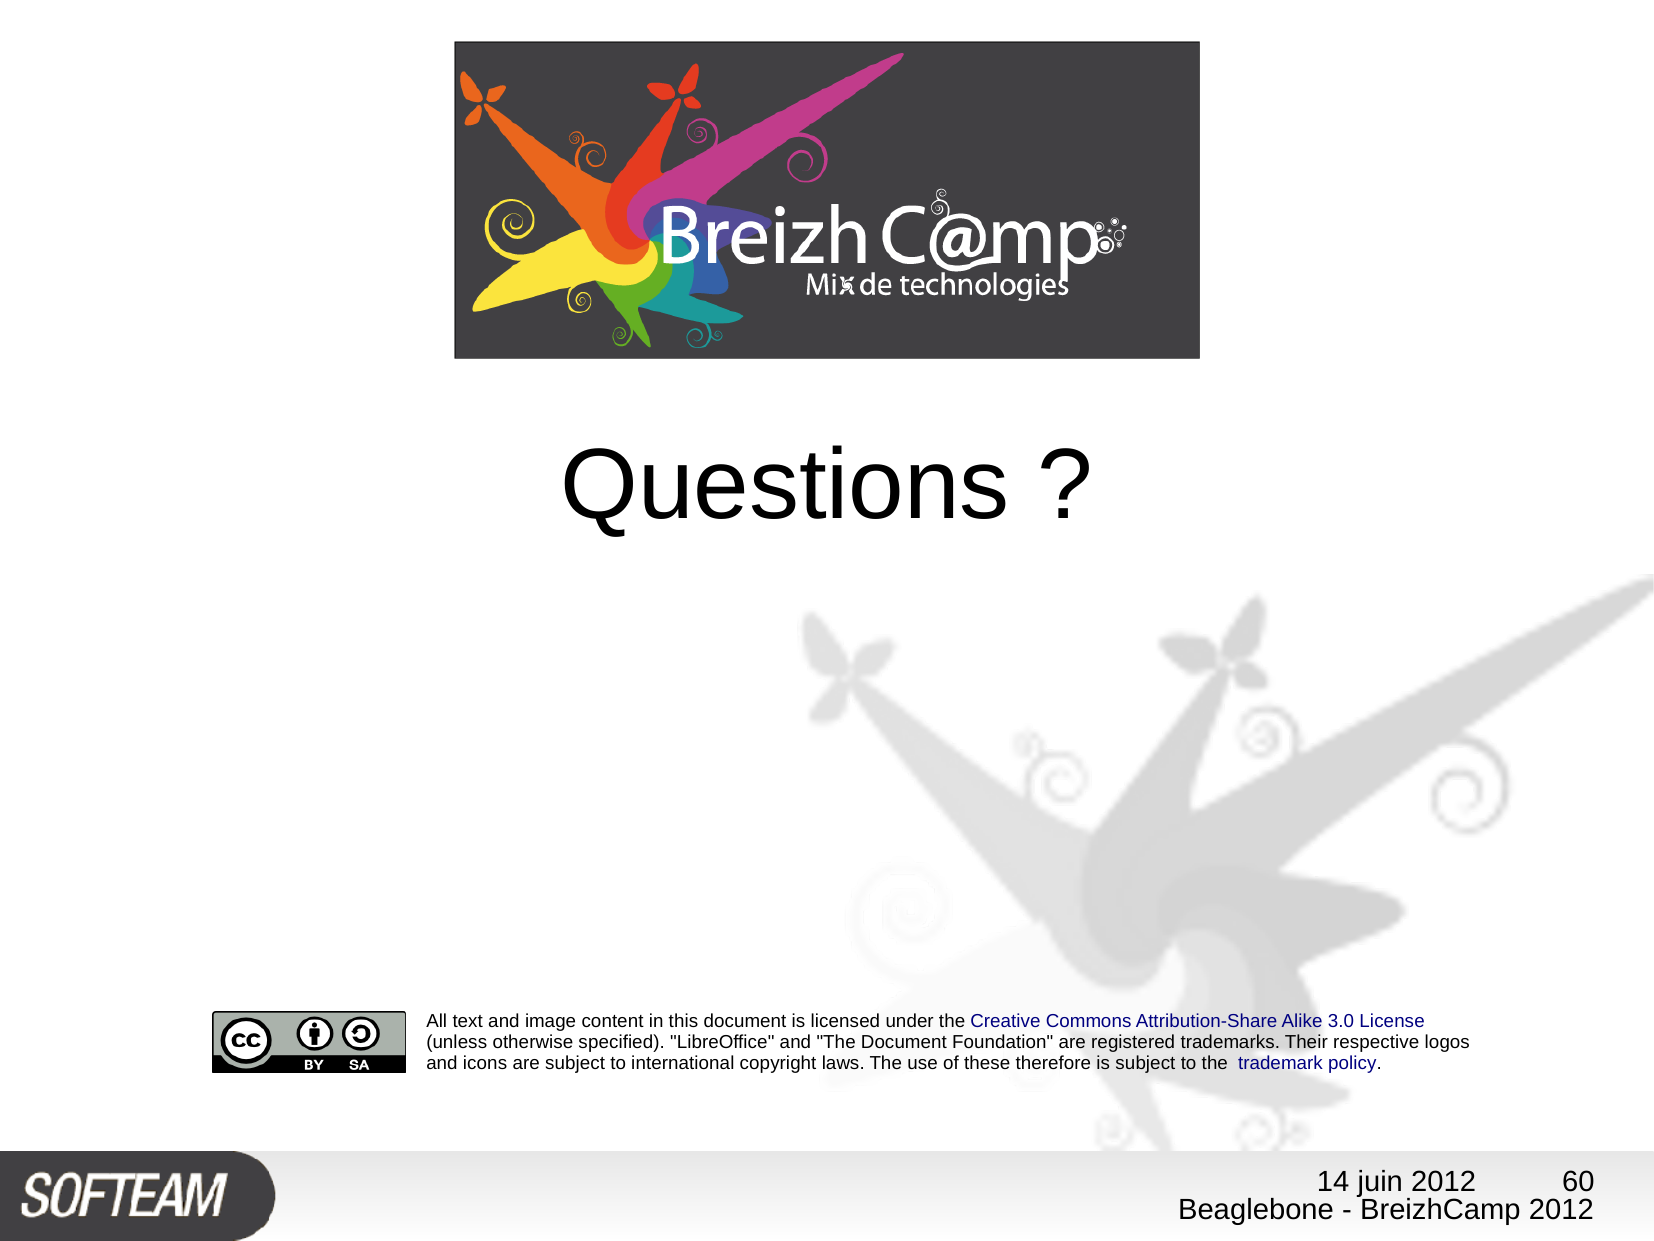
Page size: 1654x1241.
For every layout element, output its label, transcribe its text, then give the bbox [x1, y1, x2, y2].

picture [797, 574, 1654, 1152]
picture [454, 41, 1200, 359]
picture [0, 1151, 277, 1241]
picture [212, 1011, 406, 1073]
title Questions ? [191, 395, 1462, 573]
